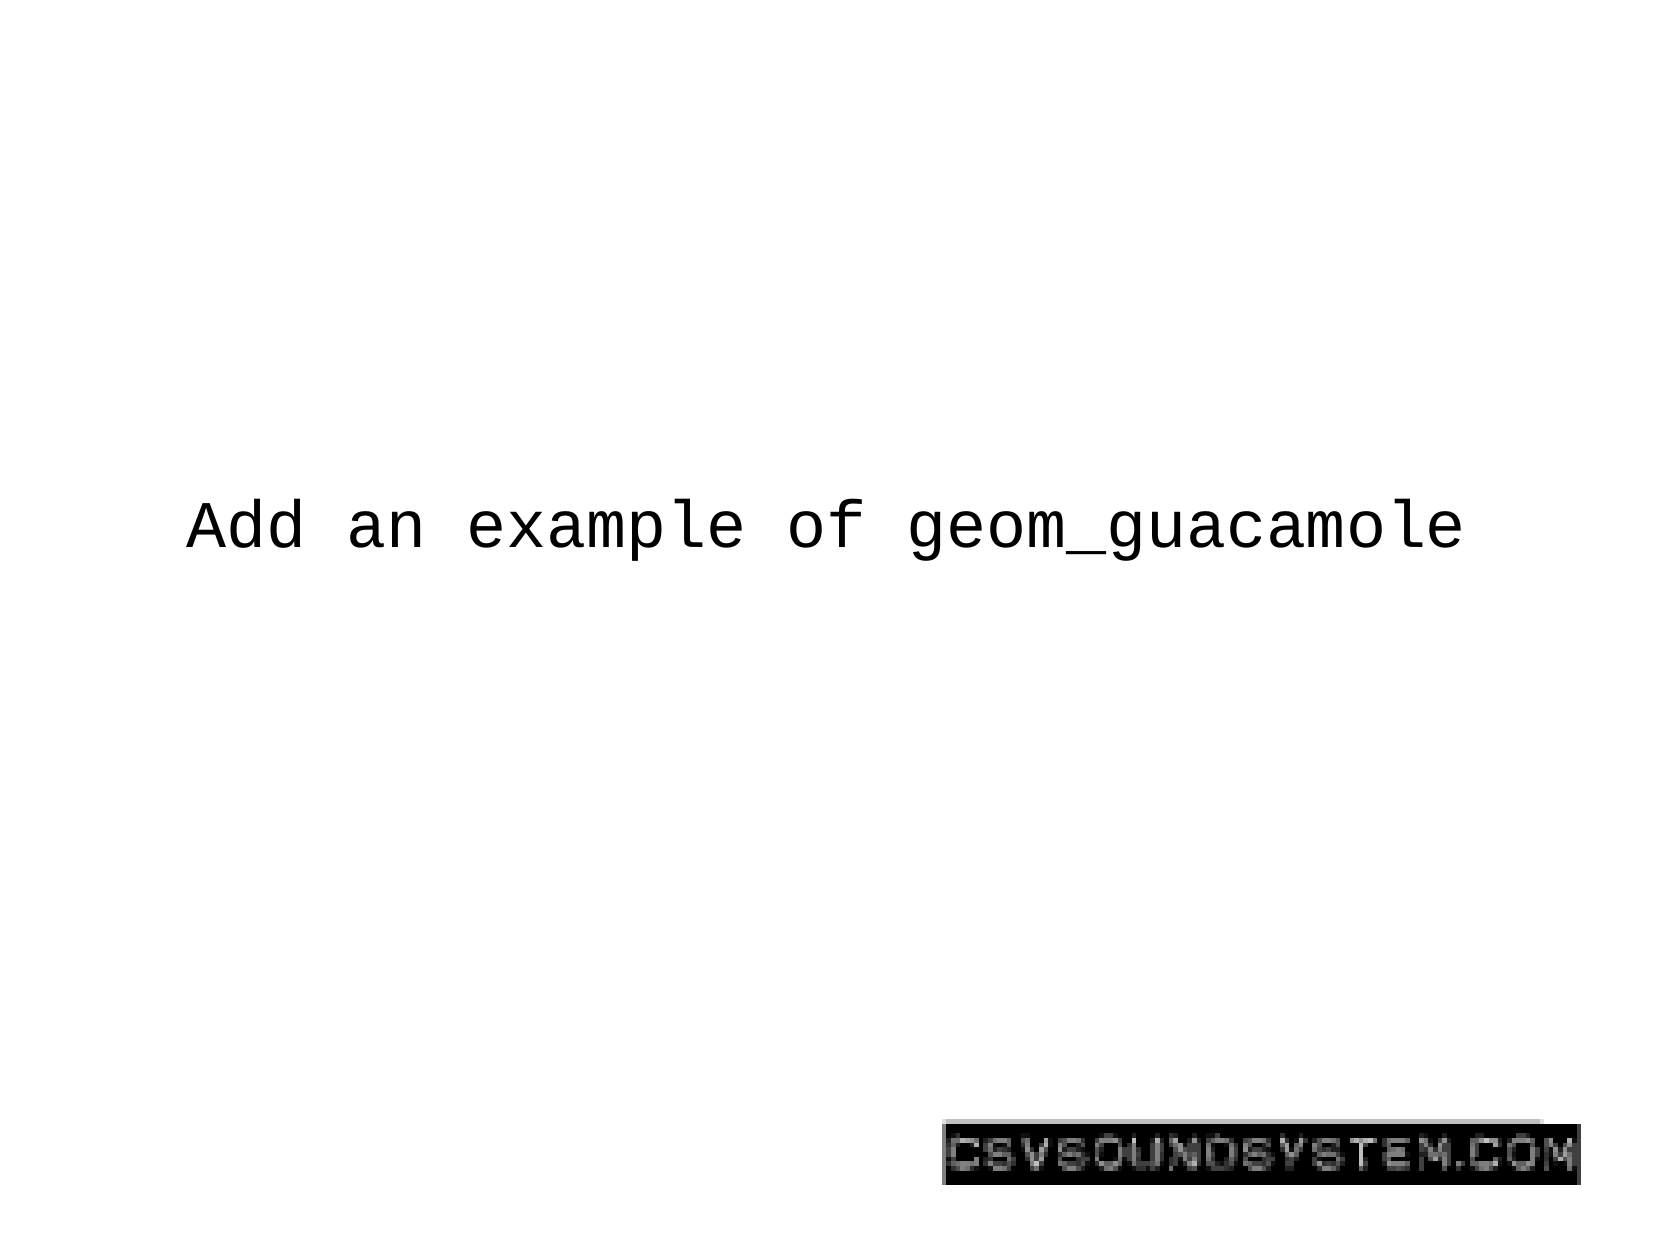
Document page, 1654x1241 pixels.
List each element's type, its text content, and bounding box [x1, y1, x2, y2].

subtitle Add an example of geom_guacamole [82, 49, 1571, 1010]
picture [933, 1064, 1591, 1185]
